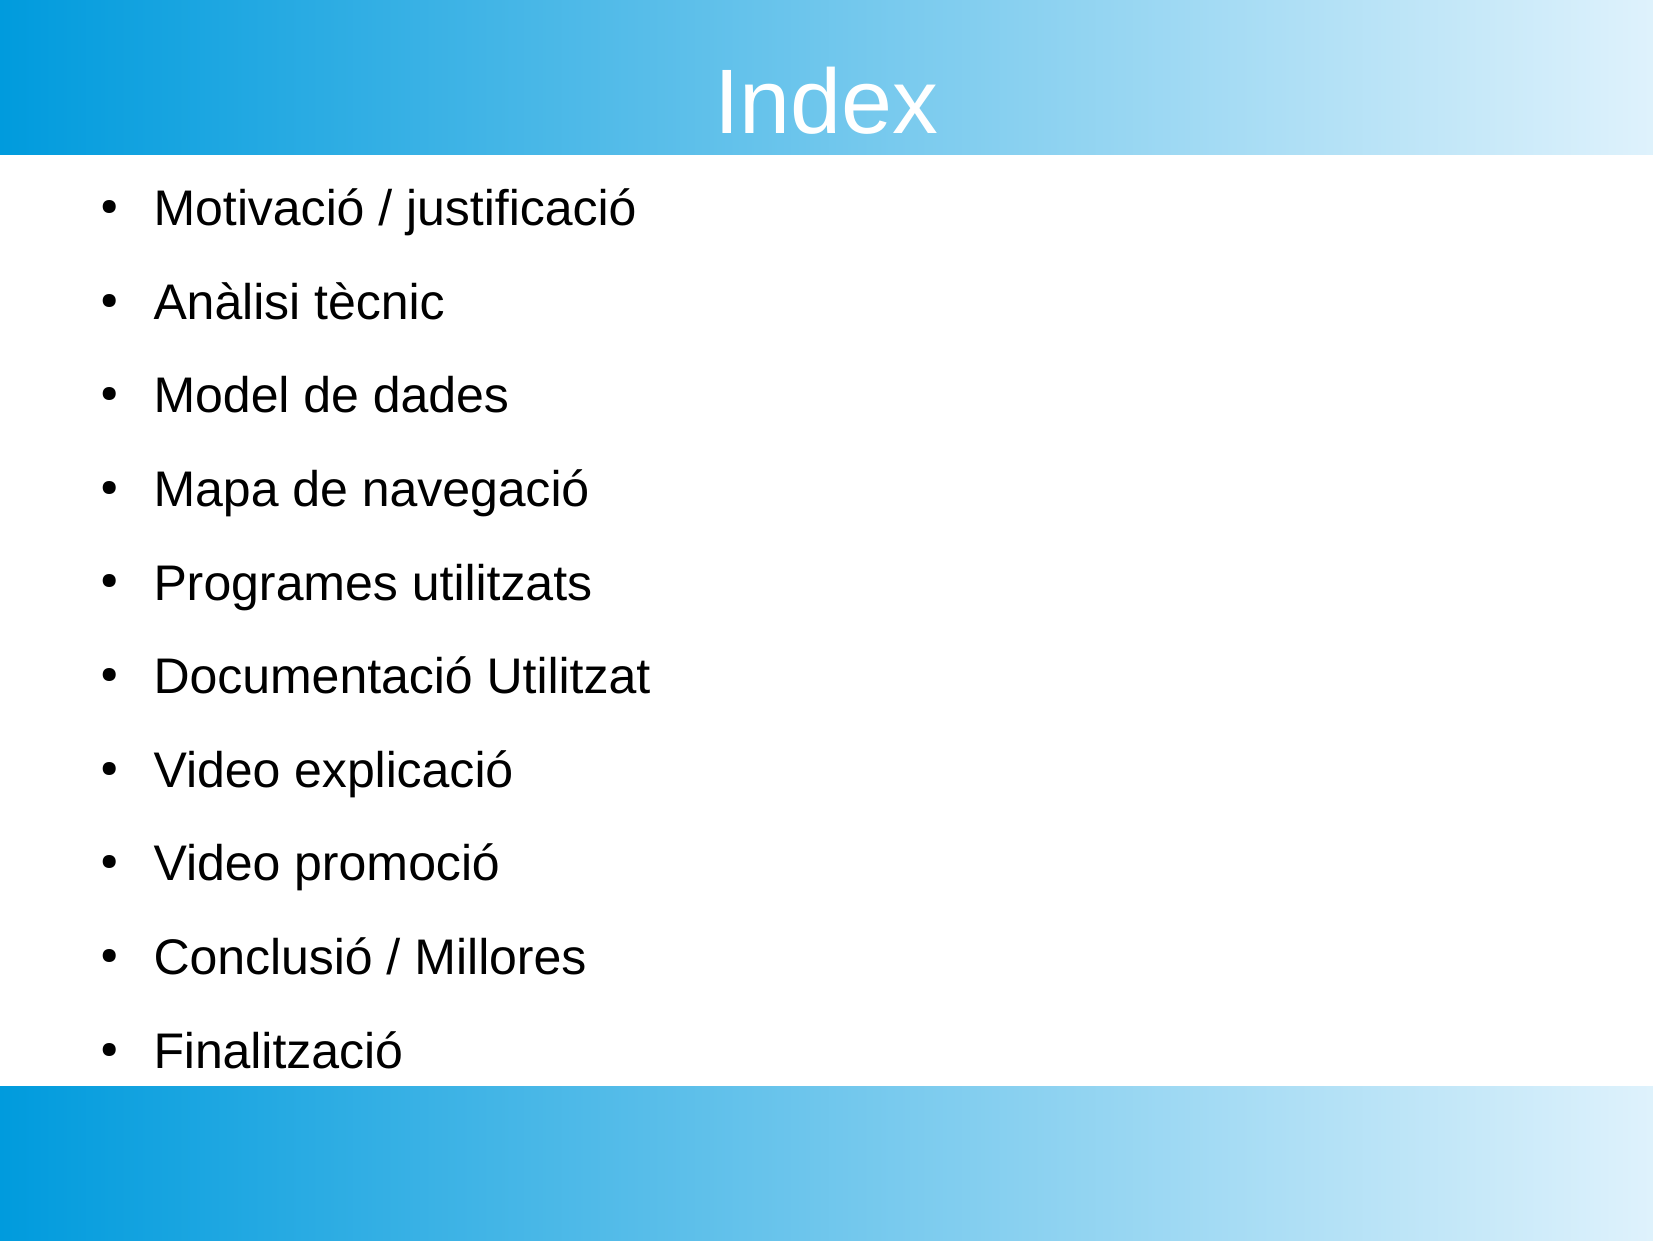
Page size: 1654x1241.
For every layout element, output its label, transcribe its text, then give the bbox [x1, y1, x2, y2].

title Index [82, 49, 1571, 155]
list Motivació / justificació Anàlisi tècnic Model de dades Mapa de navegació Programes utilitzats Documentació Utilitzat Video explicació Video promoció Conclusió / Millores Finalització [82, 172, 1571, 1193]
